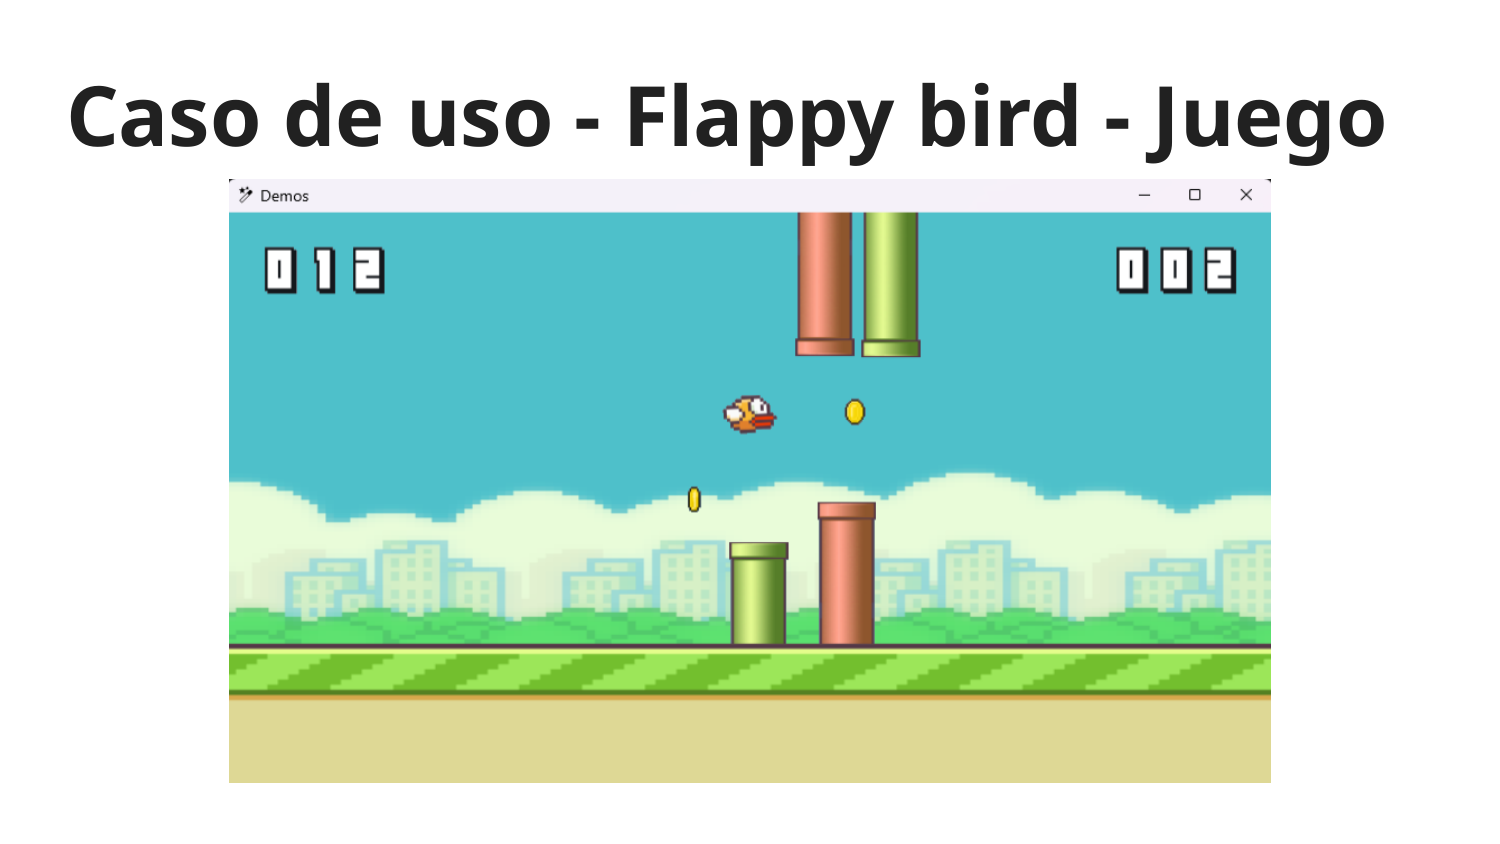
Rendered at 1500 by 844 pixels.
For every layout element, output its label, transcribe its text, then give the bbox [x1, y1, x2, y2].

title Caso de uso - Flappy bird - Juego [51, 48, 1449, 180]
picture [229, 179, 1271, 783]
